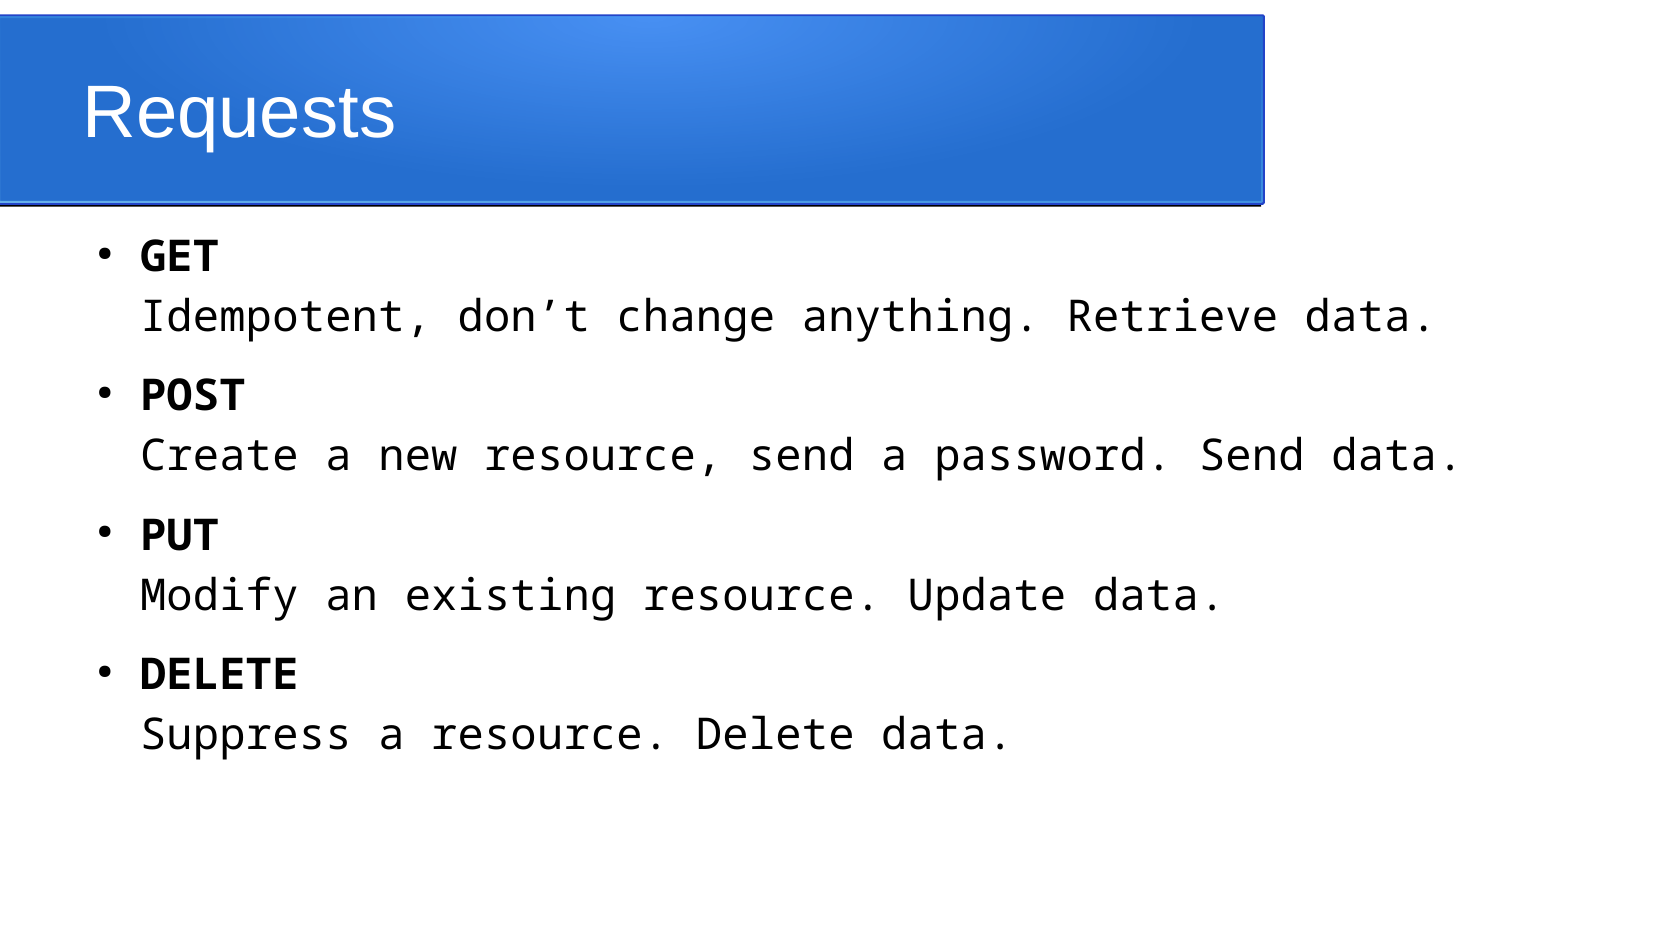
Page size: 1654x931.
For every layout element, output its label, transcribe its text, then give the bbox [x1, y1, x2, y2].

title Requests [82, 35, 1235, 189]
list GET Idempotent, don’t change anything. Retrieve data. POST Create a new resource, send a password. Send data. PUT Modify an existing resource. Update data. DELETE Suppress a resource. Delete data. [82, 224, 1571, 764]
